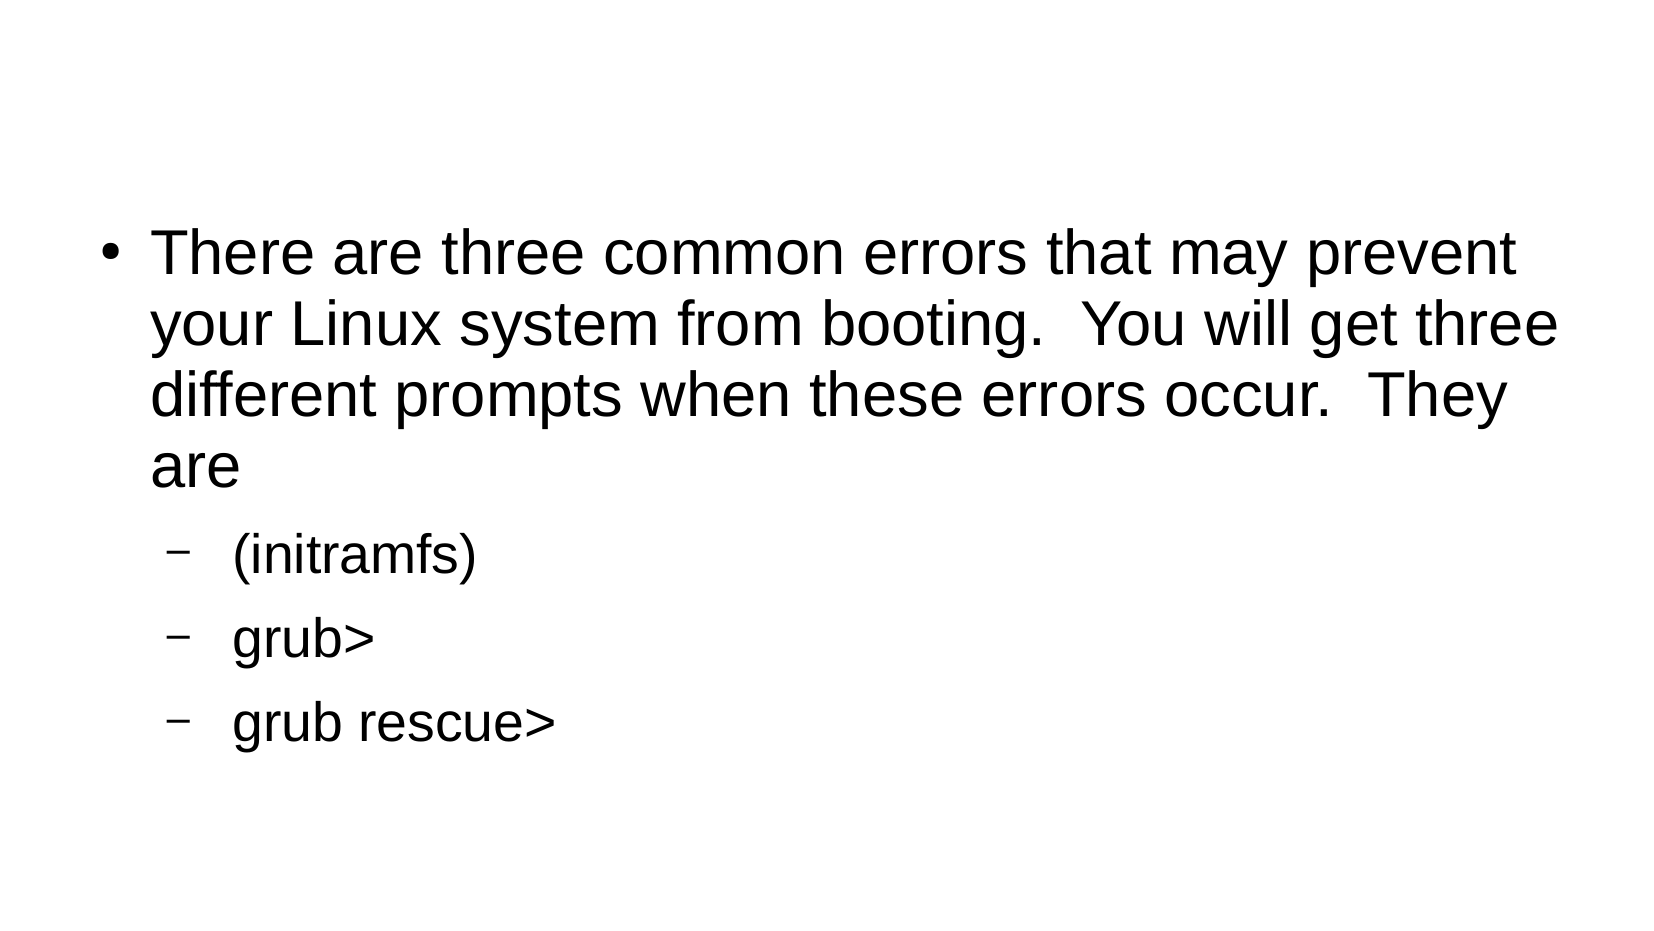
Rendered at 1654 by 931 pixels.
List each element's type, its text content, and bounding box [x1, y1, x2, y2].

list There are three common errors that may prevent your Linux system from booting. You will get three different prompts when these errors occur. They are (initramfs) grub> grub rescue> [82, 217, 1571, 758]
